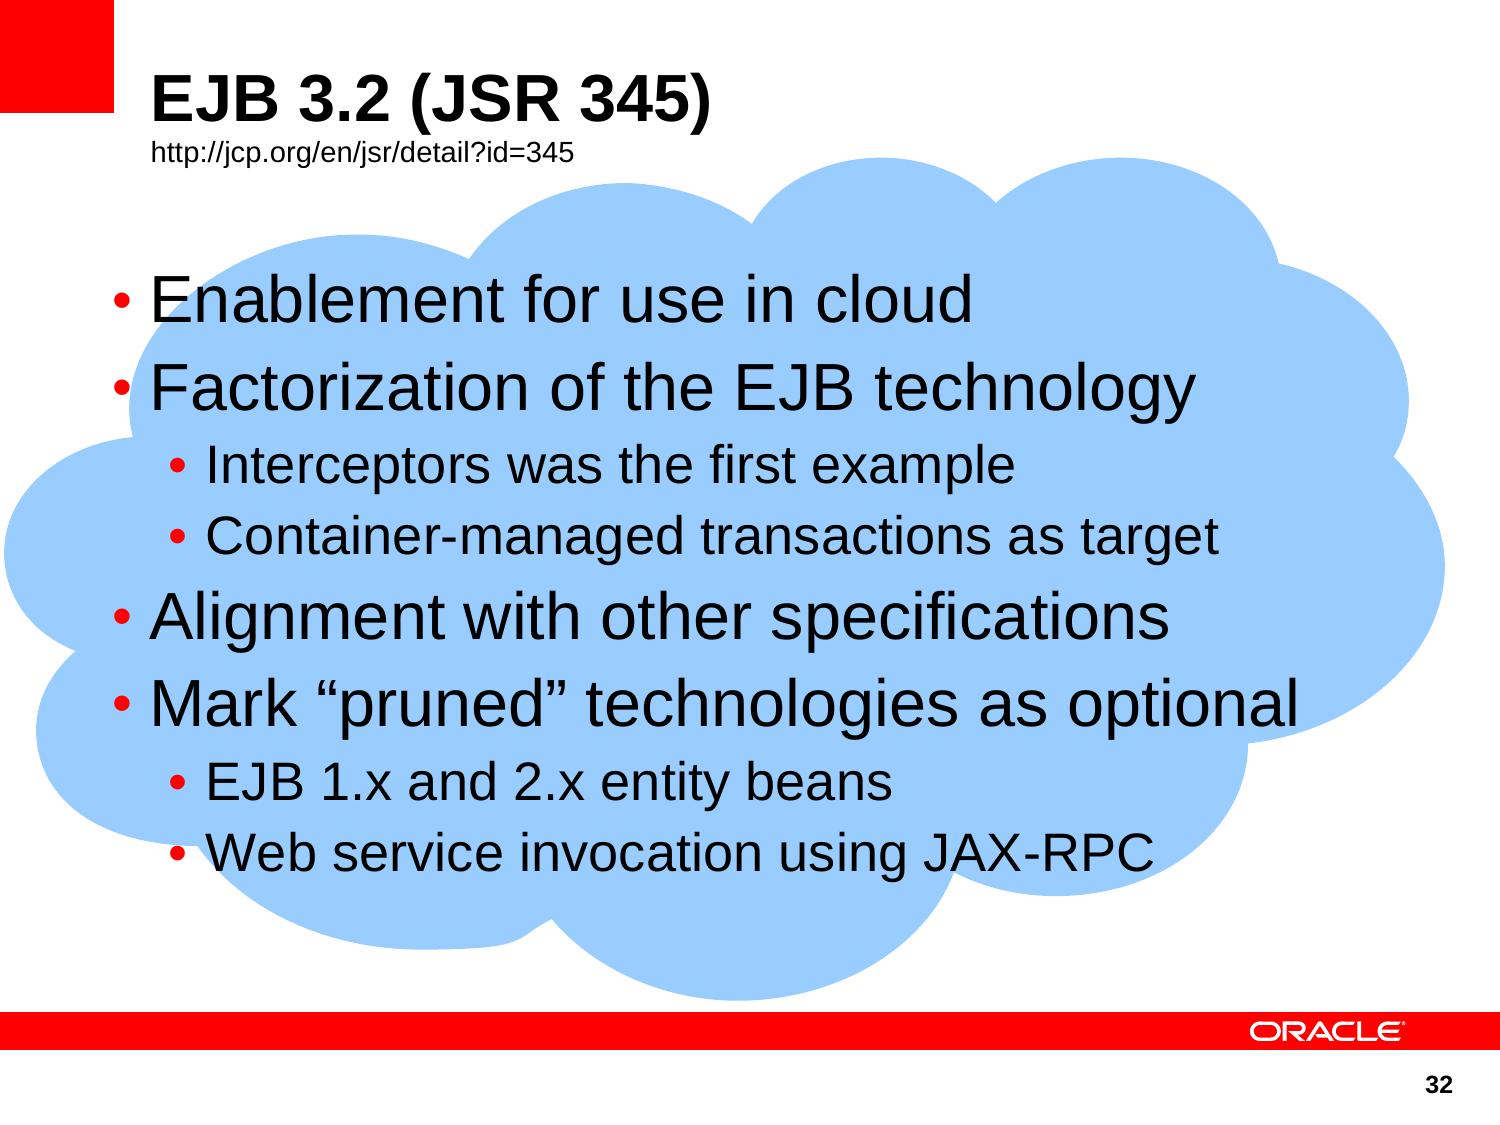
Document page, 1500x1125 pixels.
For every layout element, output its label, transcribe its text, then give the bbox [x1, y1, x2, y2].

picture [0, 0, 114, 113]
picture [0, 1012, 1500, 1050]
text_box [4, 440, 112, 832]
title EJB 3.2 (JSR 345) http://jcp.org/en/jsr/detail?id=345 [135, 37, 1380, 193]
list Enablement for use in cloud Factorization of the EJB technology Interceptors was the first example Container-managed transactions as target Alignment with other specifications Mark “pruned” technologies as optional EJB 1.x and 2.x entity beans Web service invocation using JAX-RPC [112, 262, 1463, 1005]
text_box [240, 193, 1279, 262]
